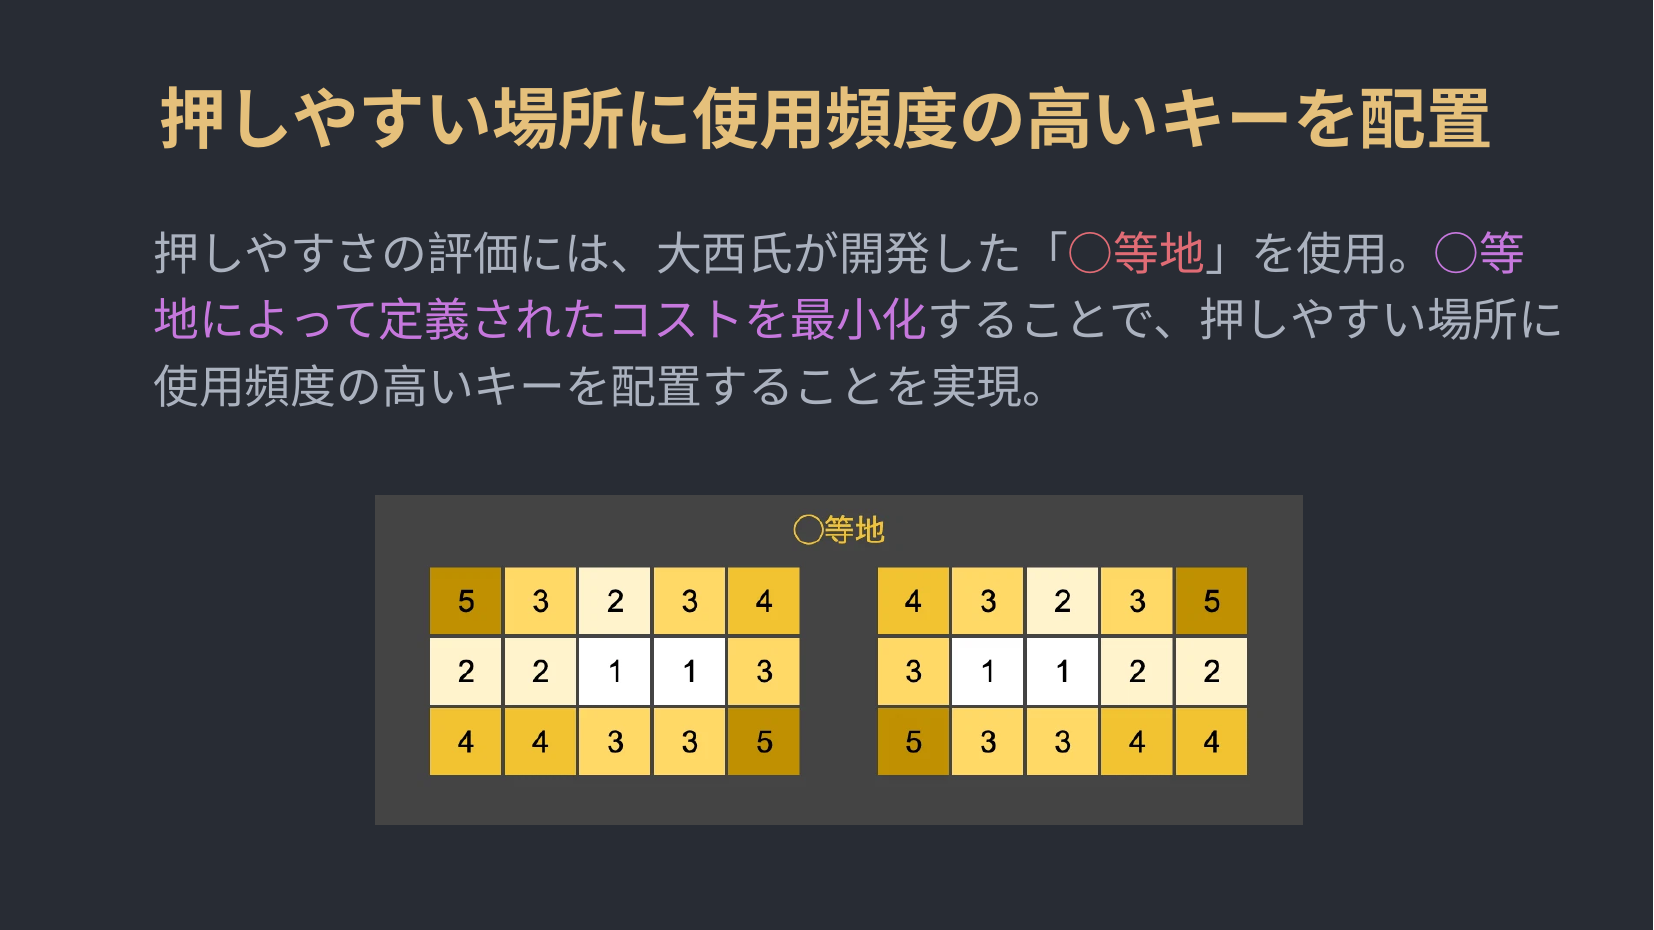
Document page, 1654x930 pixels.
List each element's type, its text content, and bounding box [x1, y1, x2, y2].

picture [375, 495, 1303, 826]
list 押しやすさの評価には、大西氏が開発した「○等地」を使用。○等地によって定義されたコストを最小化することで、押しやすい場所に使用頻度の高いキーを配置することを実現。 [82, 217, 1571, 757]
title 押しやすい場所に使用頻度の高いキーを配置 [82, 37, 1571, 193]
